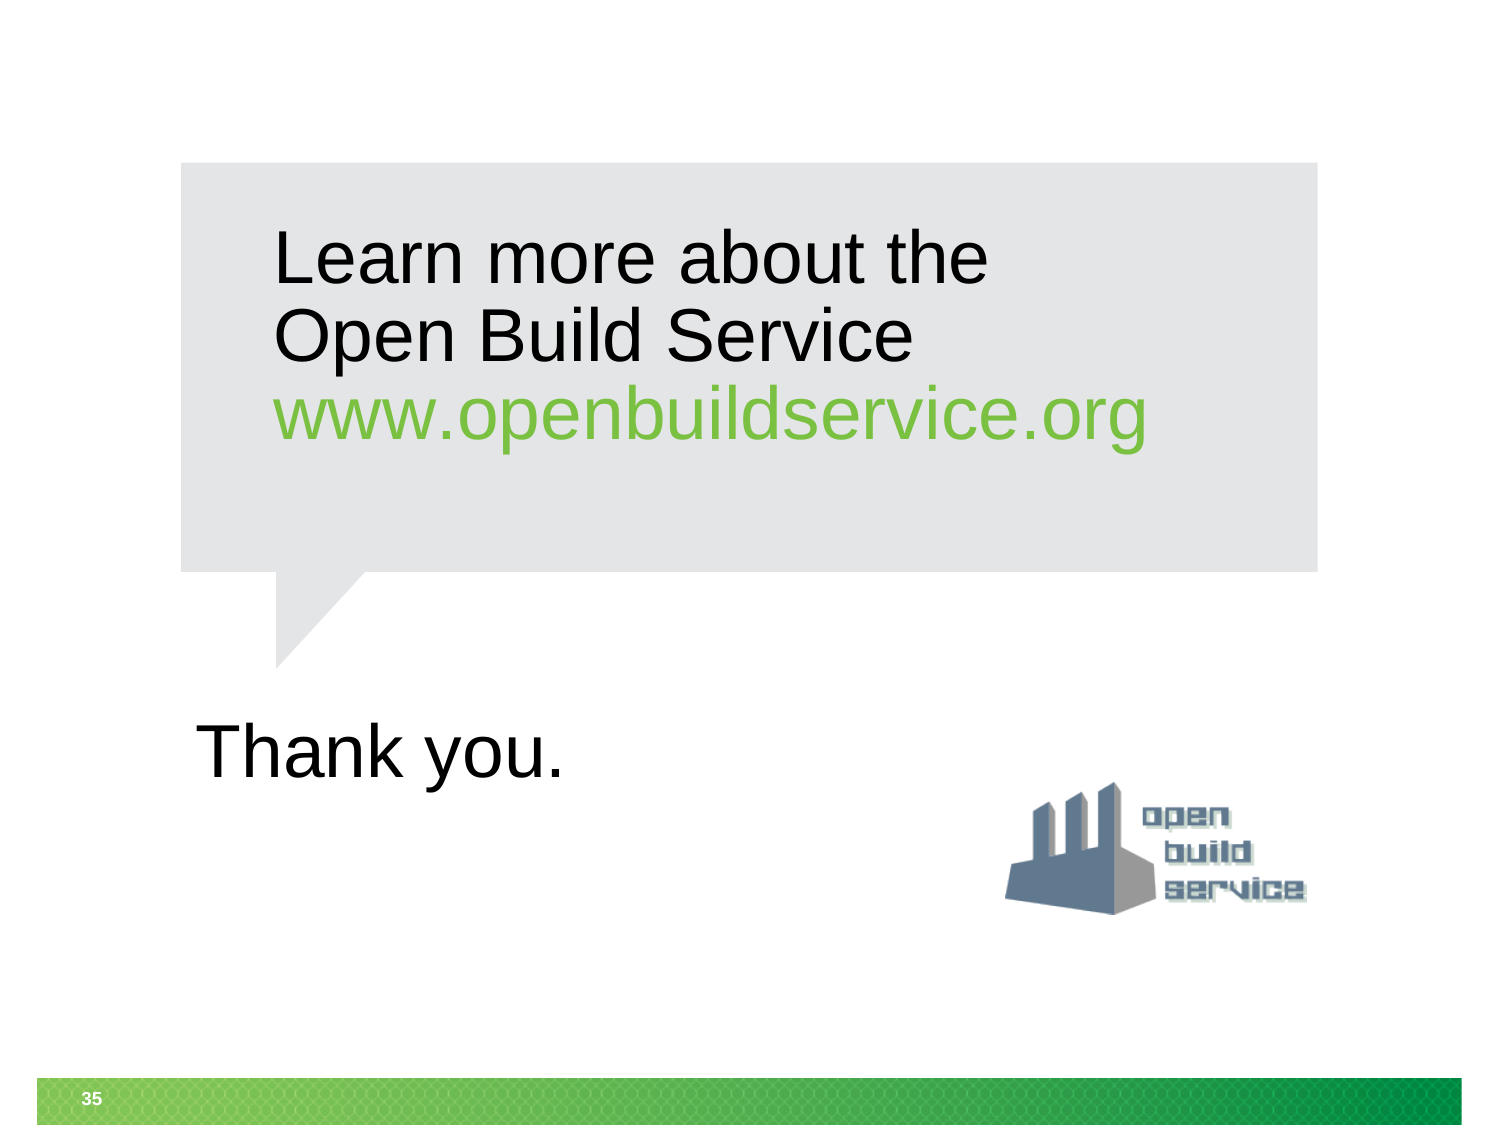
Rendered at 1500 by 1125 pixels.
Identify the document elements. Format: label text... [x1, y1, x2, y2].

picture [1005, 782, 1307, 915]
text_box Learn more about the Open Build Service www.openbuildservice.org [259, 213, 1334, 463]
picture [37, 1078, 1462, 1125]
